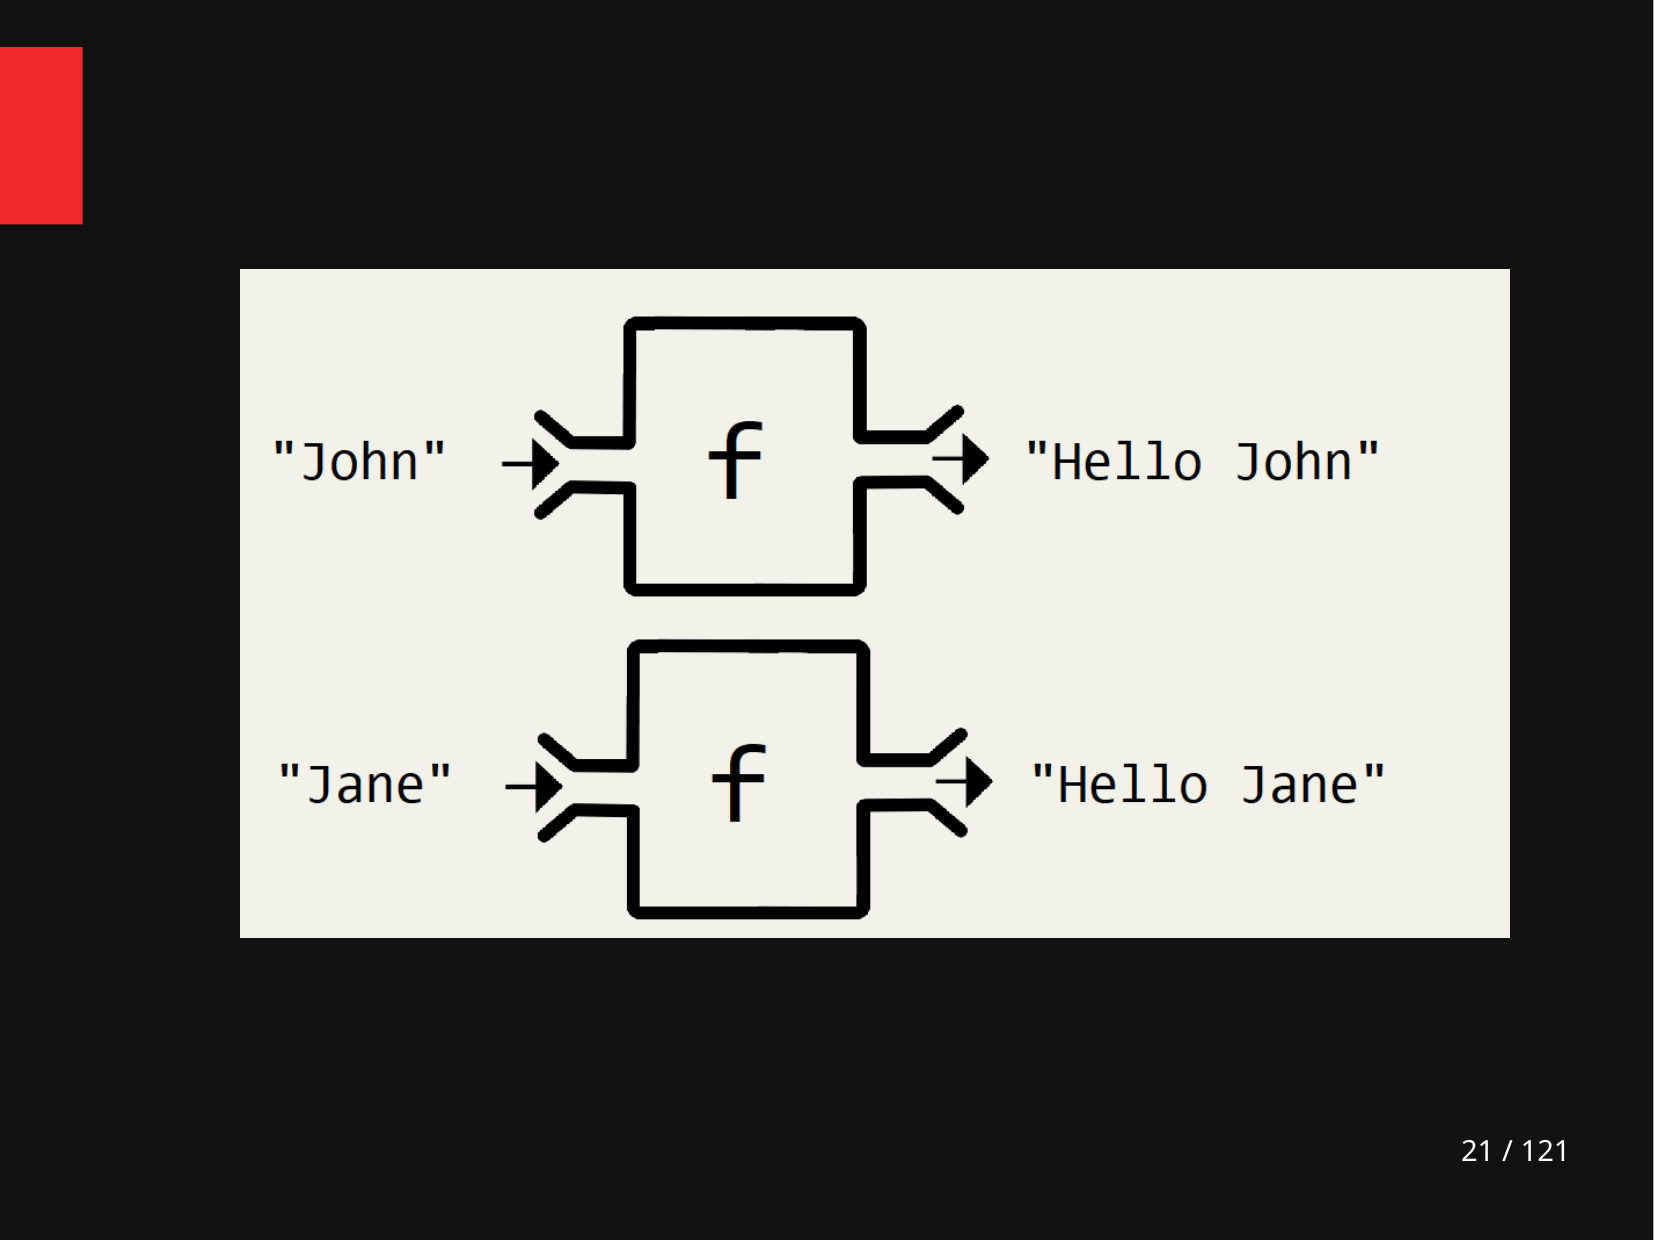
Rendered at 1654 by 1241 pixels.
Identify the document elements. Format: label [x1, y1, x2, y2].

picture [240, 269, 1510, 938]
